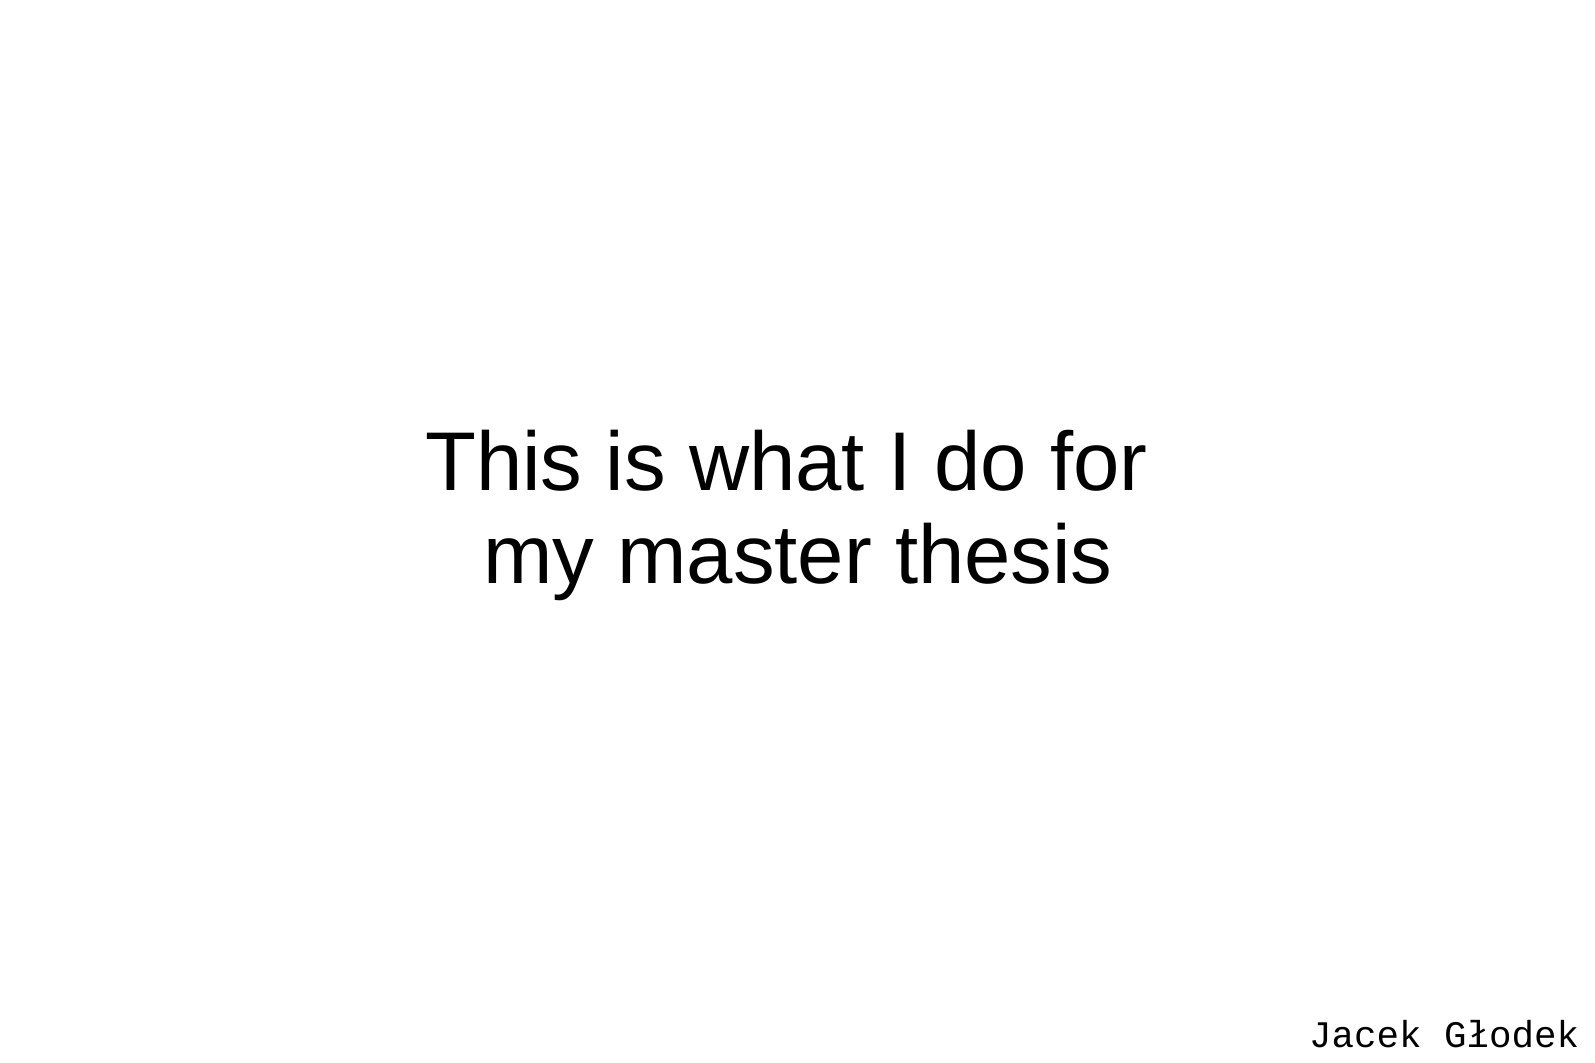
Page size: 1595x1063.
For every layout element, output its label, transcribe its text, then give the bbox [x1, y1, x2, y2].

text_box This is what I do for my master thesis [67, 407, 1530, 609]
text_box Jacek Głodek [1294, 1008, 1595, 1063]
